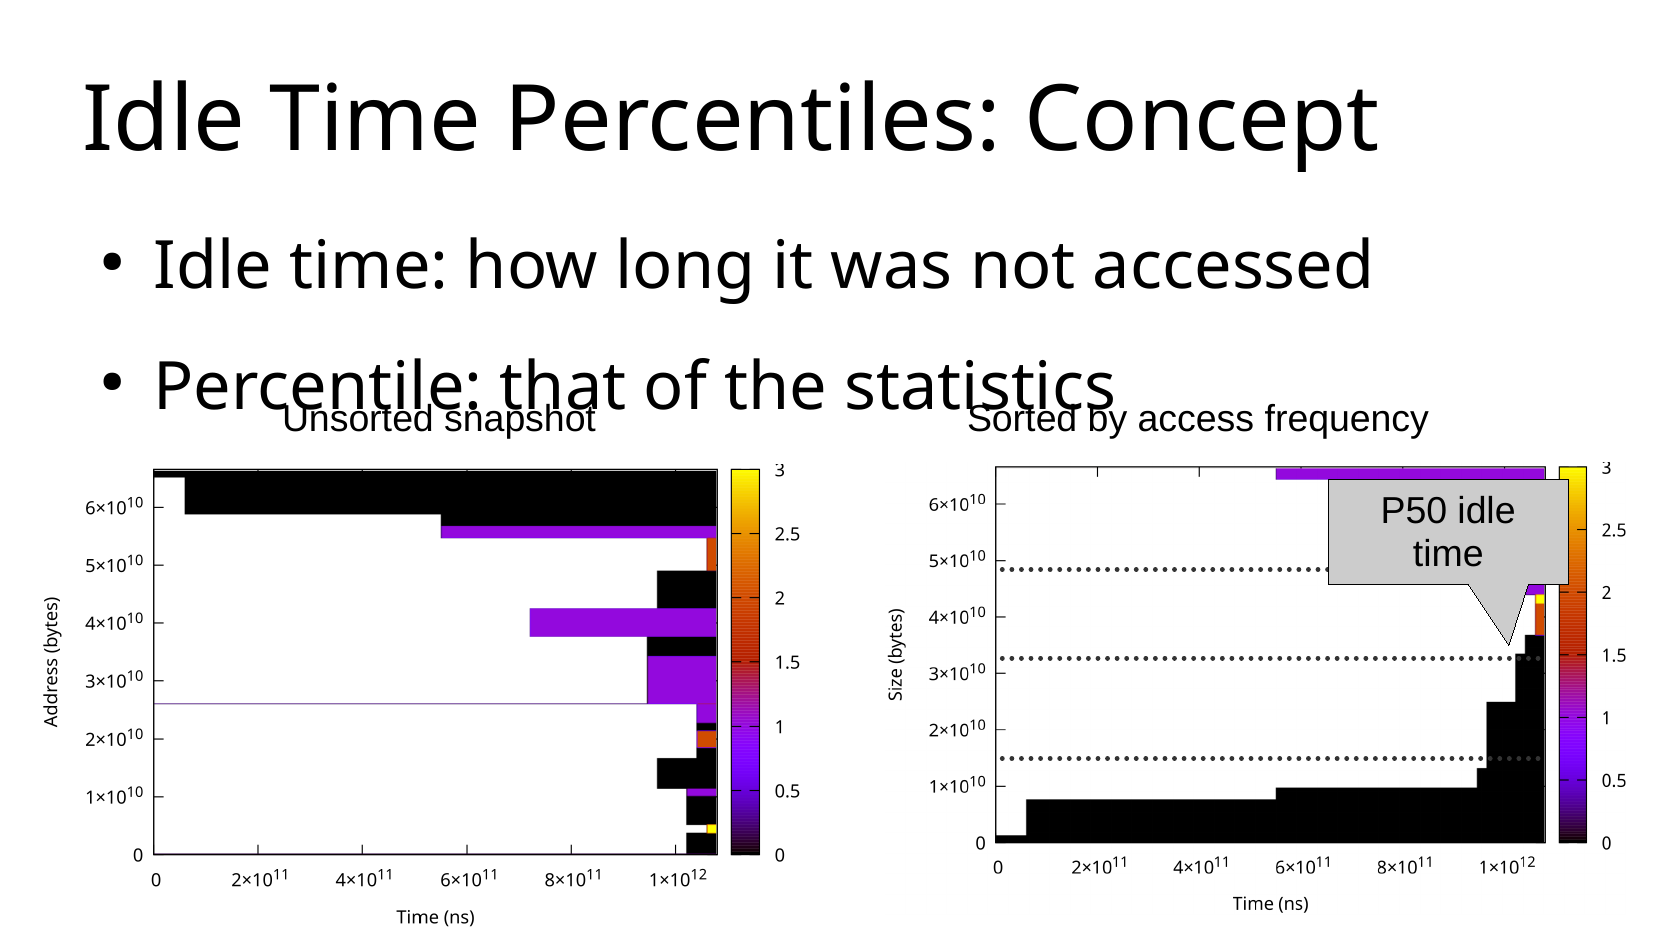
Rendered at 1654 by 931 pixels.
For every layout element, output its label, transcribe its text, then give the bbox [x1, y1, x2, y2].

list Idle time: how long it was not accessed Percentile: that of the statistics [82, 217, 1571, 758]
text_box P50 idle time [1328, 479, 1569, 646]
picture [40, 464, 800, 930]
picture [885, 462, 1626, 916]
text_box Sorted by access frequency [952, 390, 1570, 456]
text_box Unsorted snapshot [267, 390, 681, 456]
title Idle Time Percentiles: Concept [82, 37, 1571, 193]
